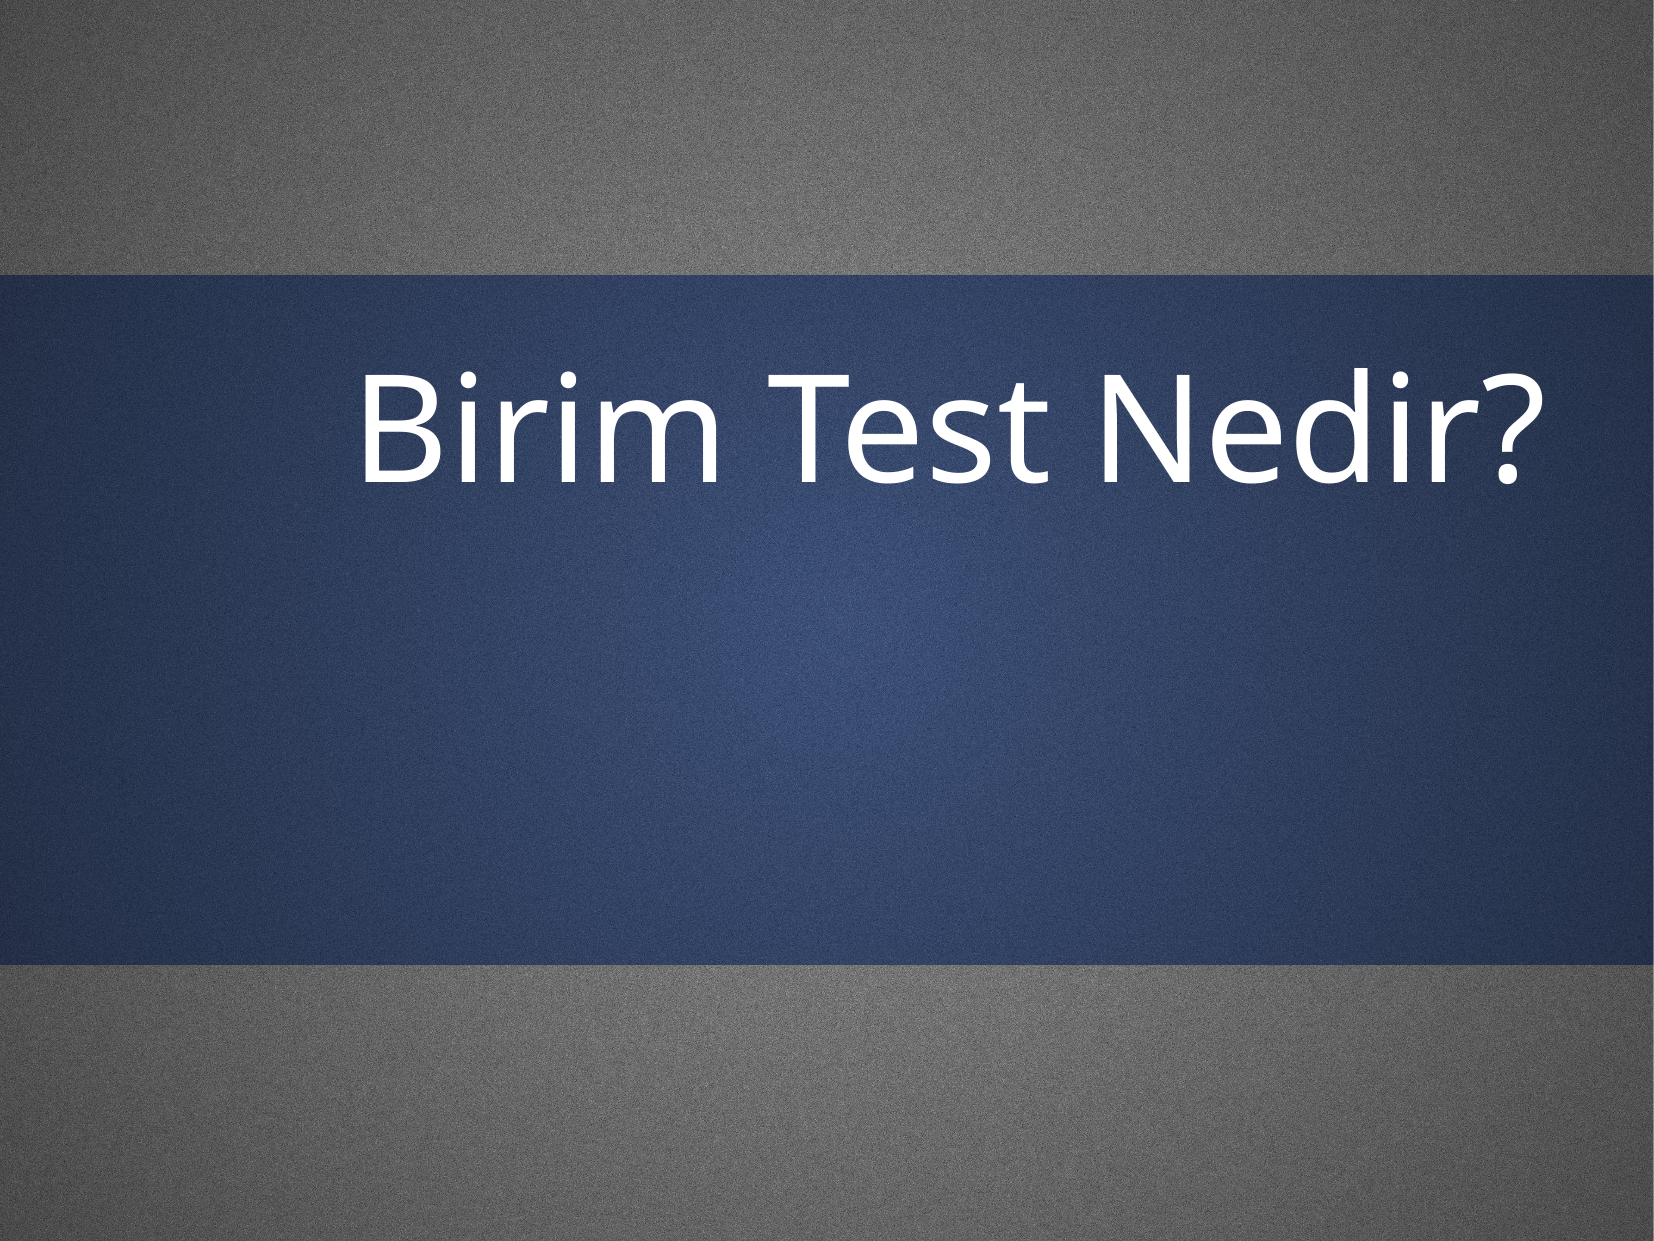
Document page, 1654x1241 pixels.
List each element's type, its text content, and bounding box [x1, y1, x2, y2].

text_box Birim Test Nedir? [264, 315, 1562, 654]
picture [0, 0, 1654, 1241]
